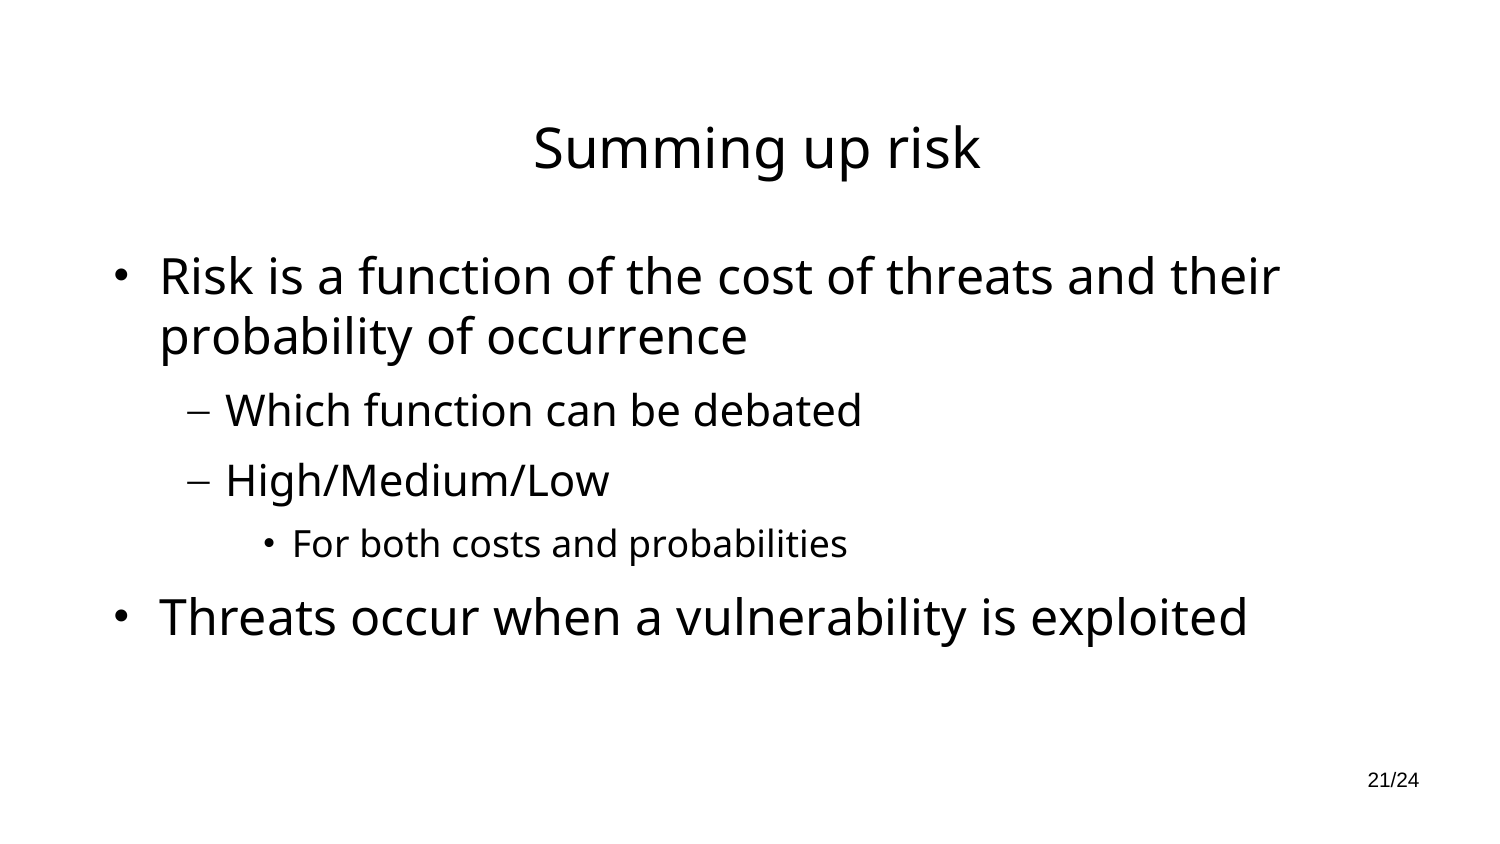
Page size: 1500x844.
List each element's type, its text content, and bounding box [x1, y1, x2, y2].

title Summing up risk [112, 74, 1388, 216]
list Risk is a function of the cost of threats and their probability of occurrence Which function can be debated High/Medium/Low For both costs and probabilities Threats occur when a vulnerability is exploited [112, 243, 1388, 756]
